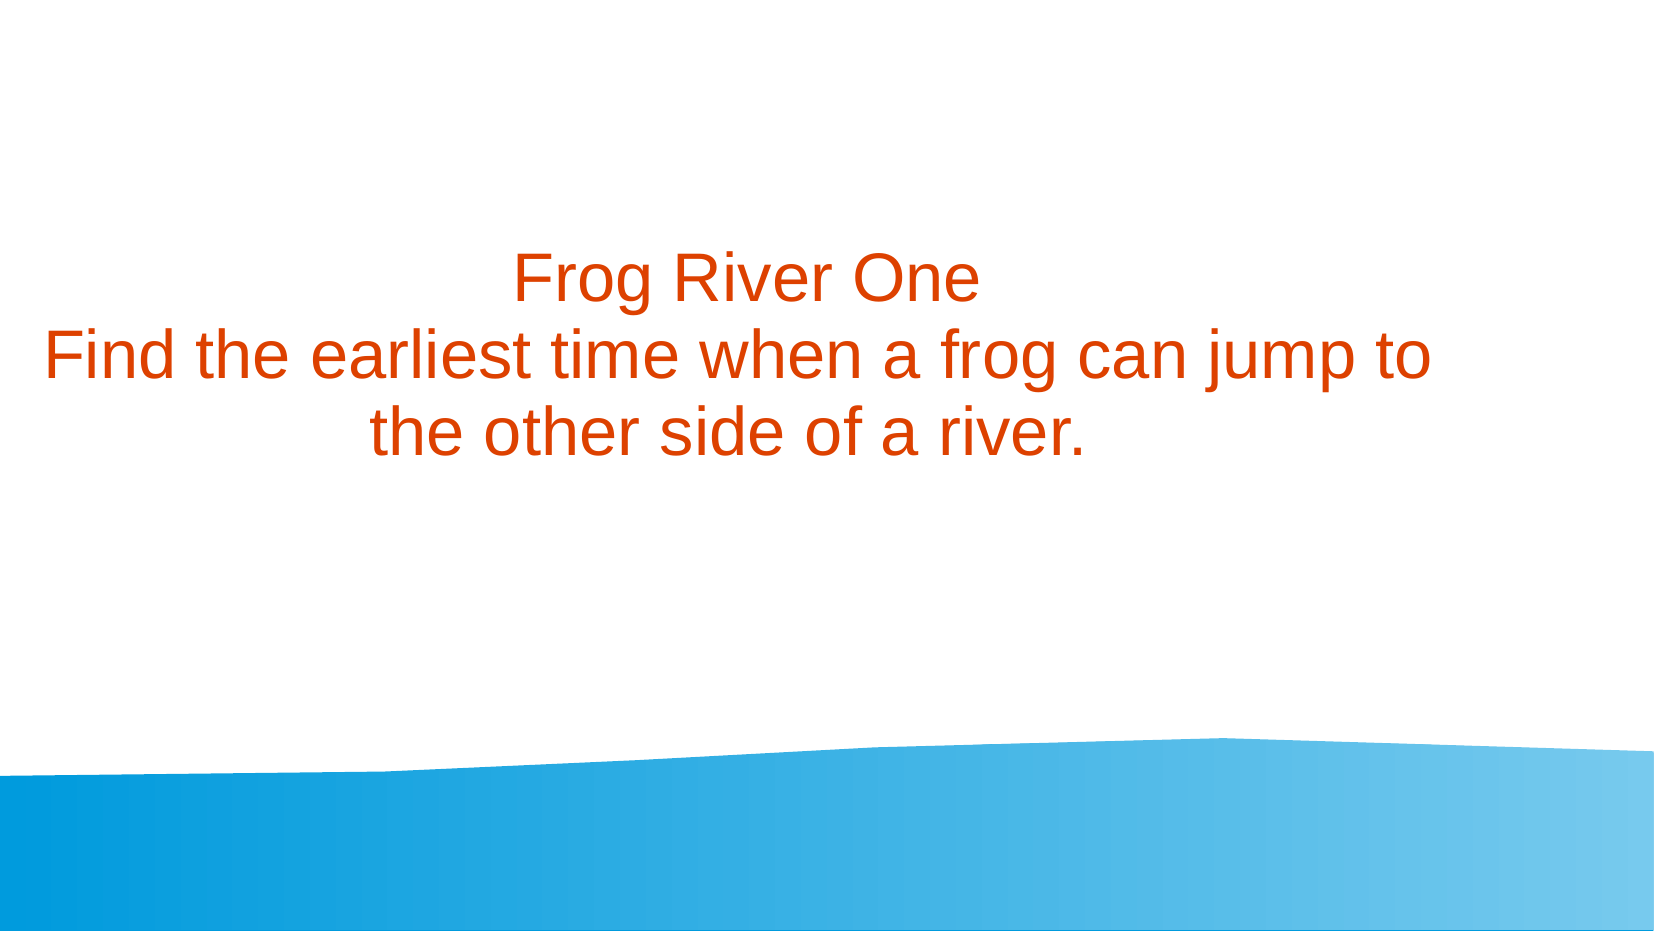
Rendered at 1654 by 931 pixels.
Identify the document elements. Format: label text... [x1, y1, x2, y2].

title Frog River One Find the earliest time when a frog can jump to the other side of a river. [0, 239, 1477, 470]
